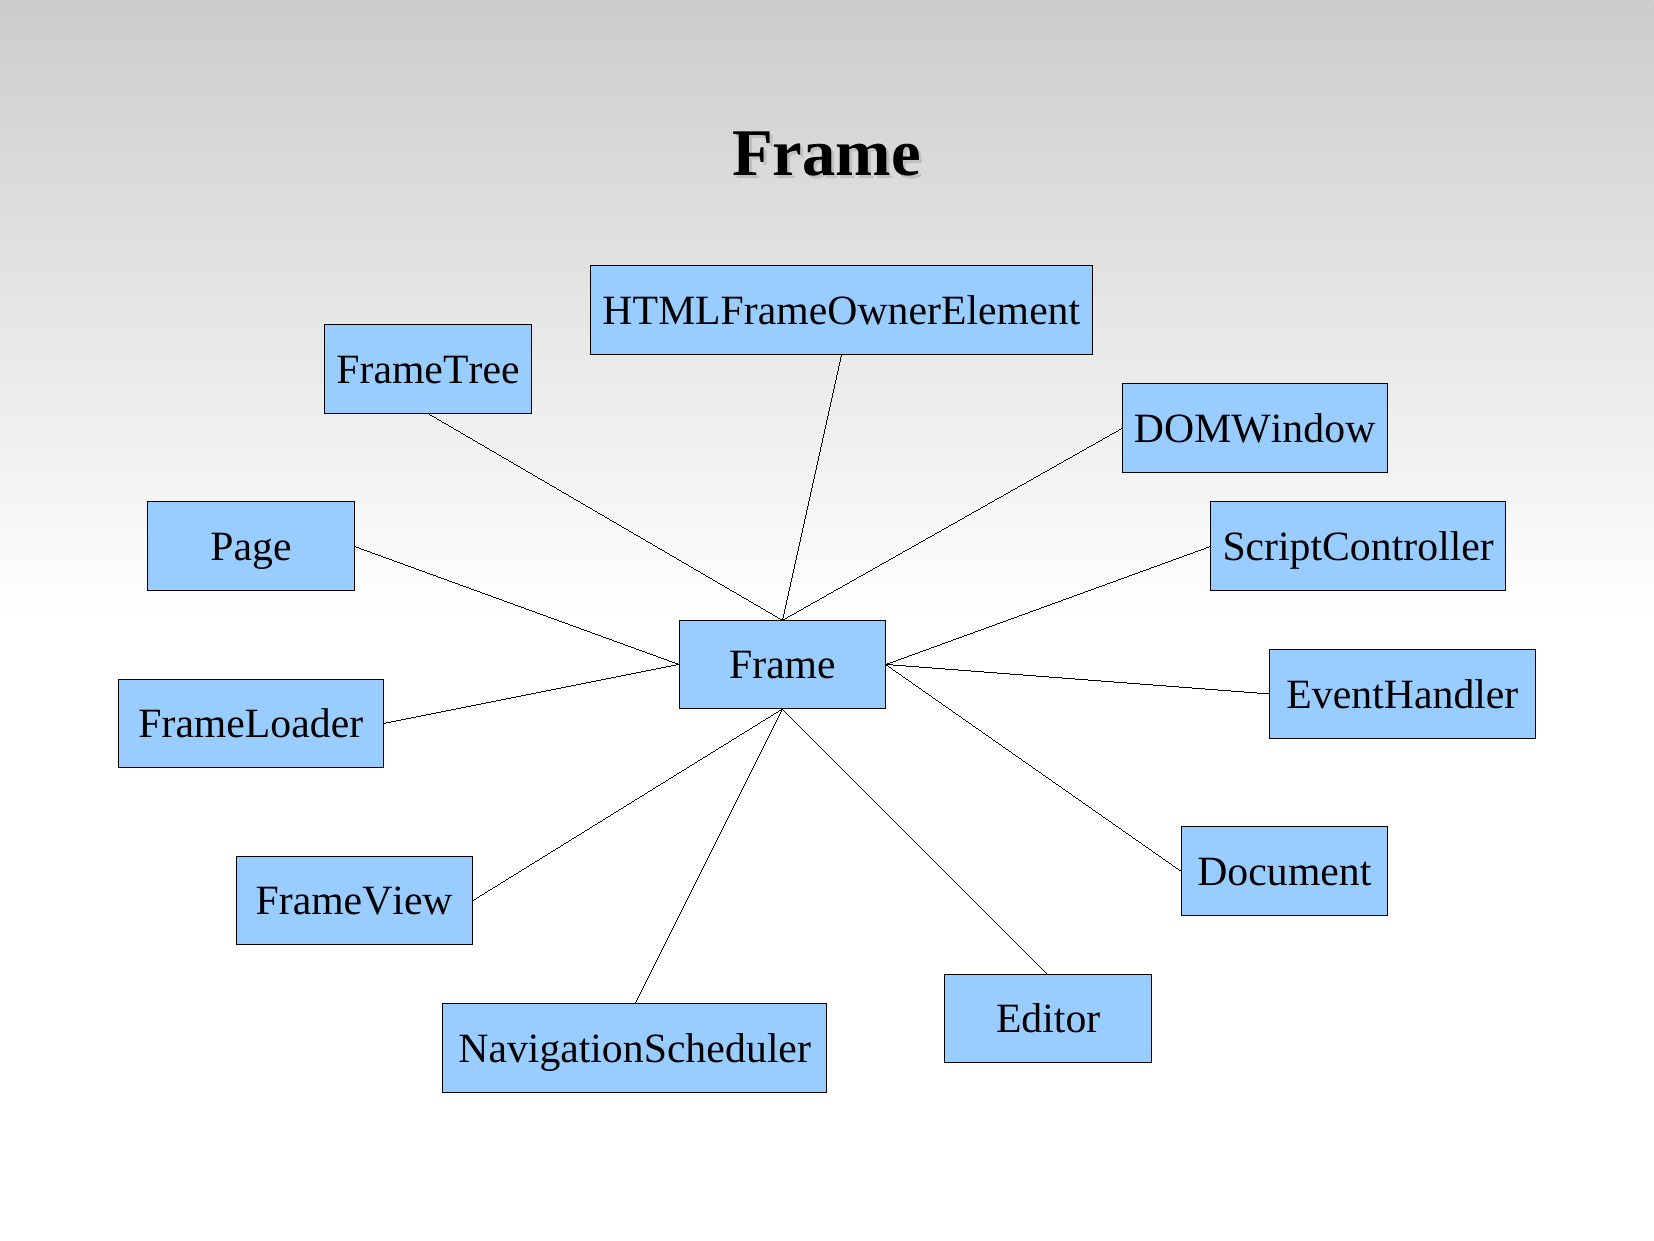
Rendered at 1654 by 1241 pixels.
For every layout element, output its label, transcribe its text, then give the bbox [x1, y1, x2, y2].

text_box Page [147, 501, 355, 591]
text_box EventHandler [1269, 649, 1536, 739]
text_box Editor [944, 974, 1152, 1063]
text_box FrameView [236, 856, 473, 945]
text_box Frame [679, 620, 886, 709]
text_box FrameTree [324, 324, 532, 414]
text_box DOMWindow [1122, 383, 1388, 473]
title Frame [82, 56, 1571, 250]
text_box FrameLoader [118, 679, 384, 768]
text_box ScriptController [1210, 501, 1506, 591]
text_box NavigationScheduler [442, 1003, 827, 1093]
text_box HTMLFrameOwnerElement [590, 265, 1093, 355]
text_box Document [1181, 826, 1388, 916]
